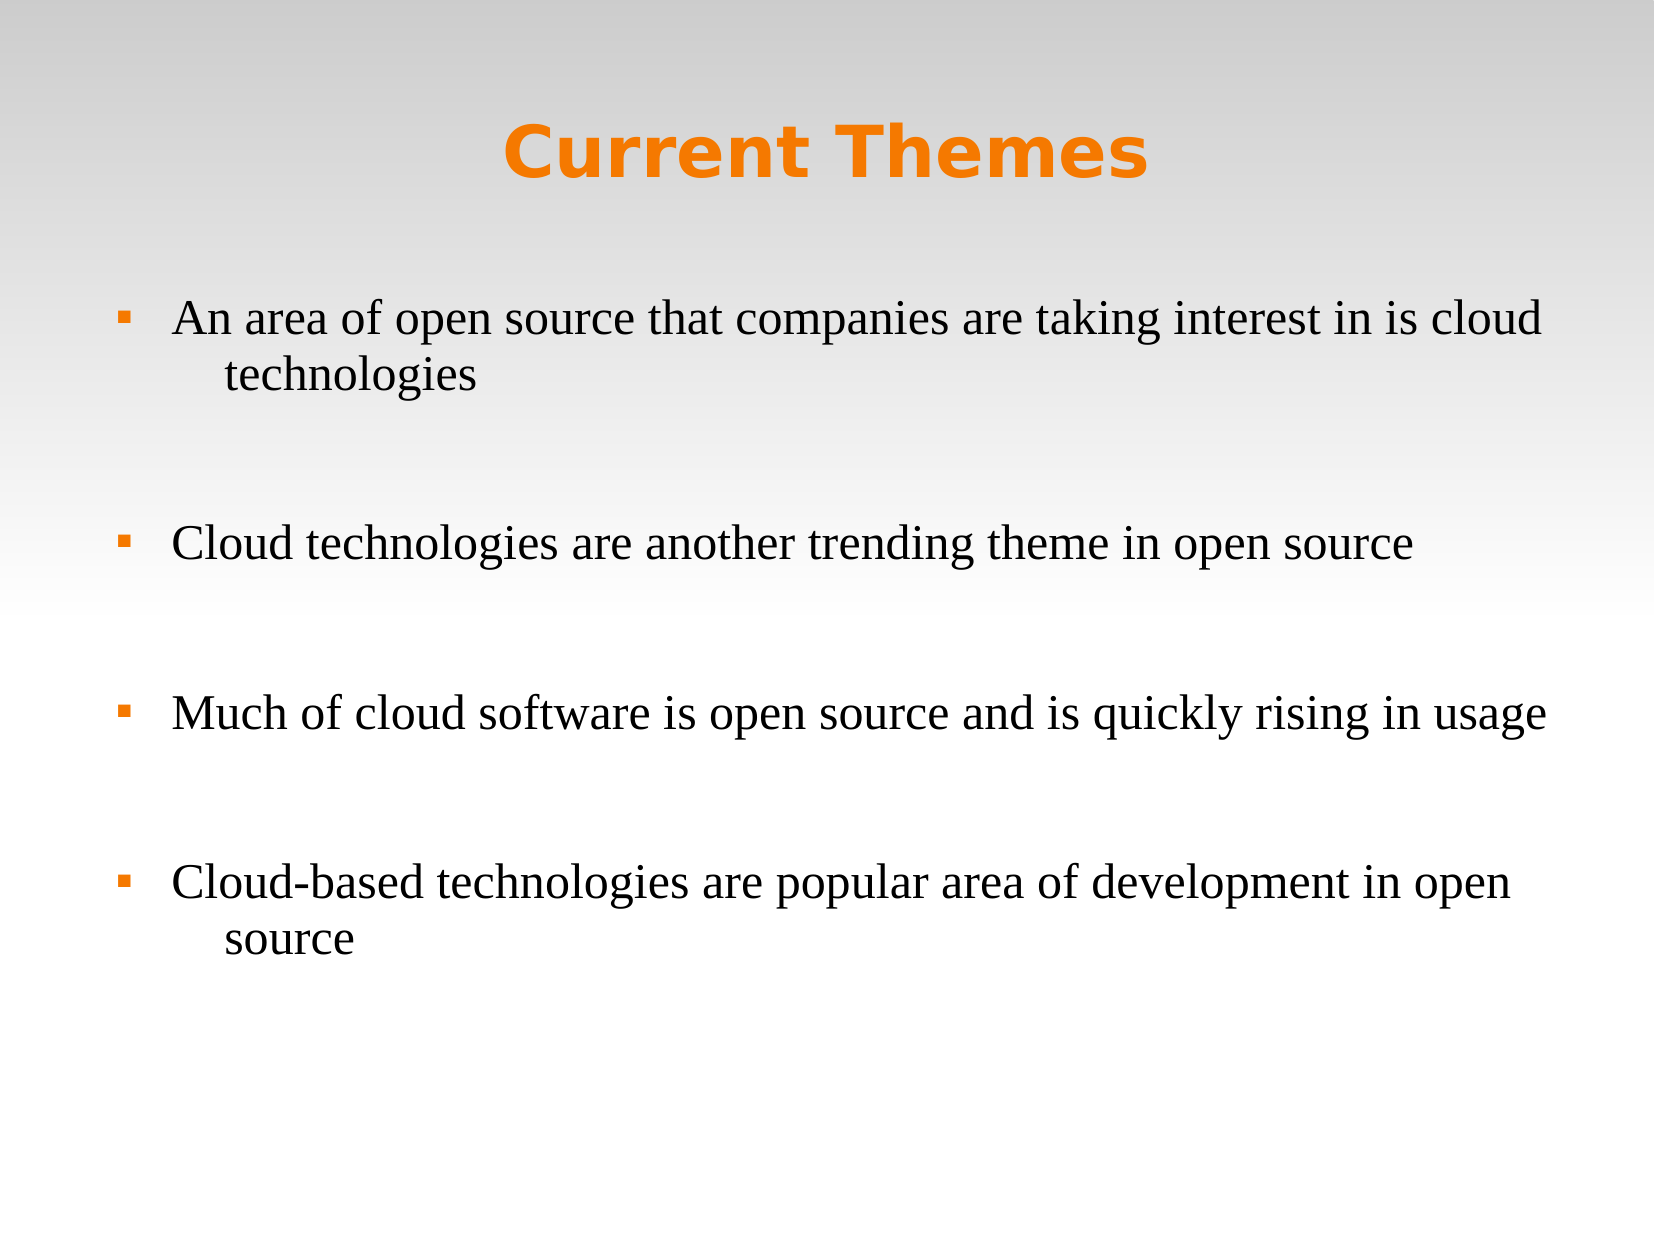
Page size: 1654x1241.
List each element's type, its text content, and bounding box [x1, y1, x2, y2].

list An area of open source that companies are taking interest in is cloud technologies Cloud technologies are another trending theme in open source Much of cloud software is open source and is quickly rising in usage Cloud-based technologies are popular area of development in open source [82, 290, 1571, 1109]
title Current Themes [82, 49, 1571, 257]
